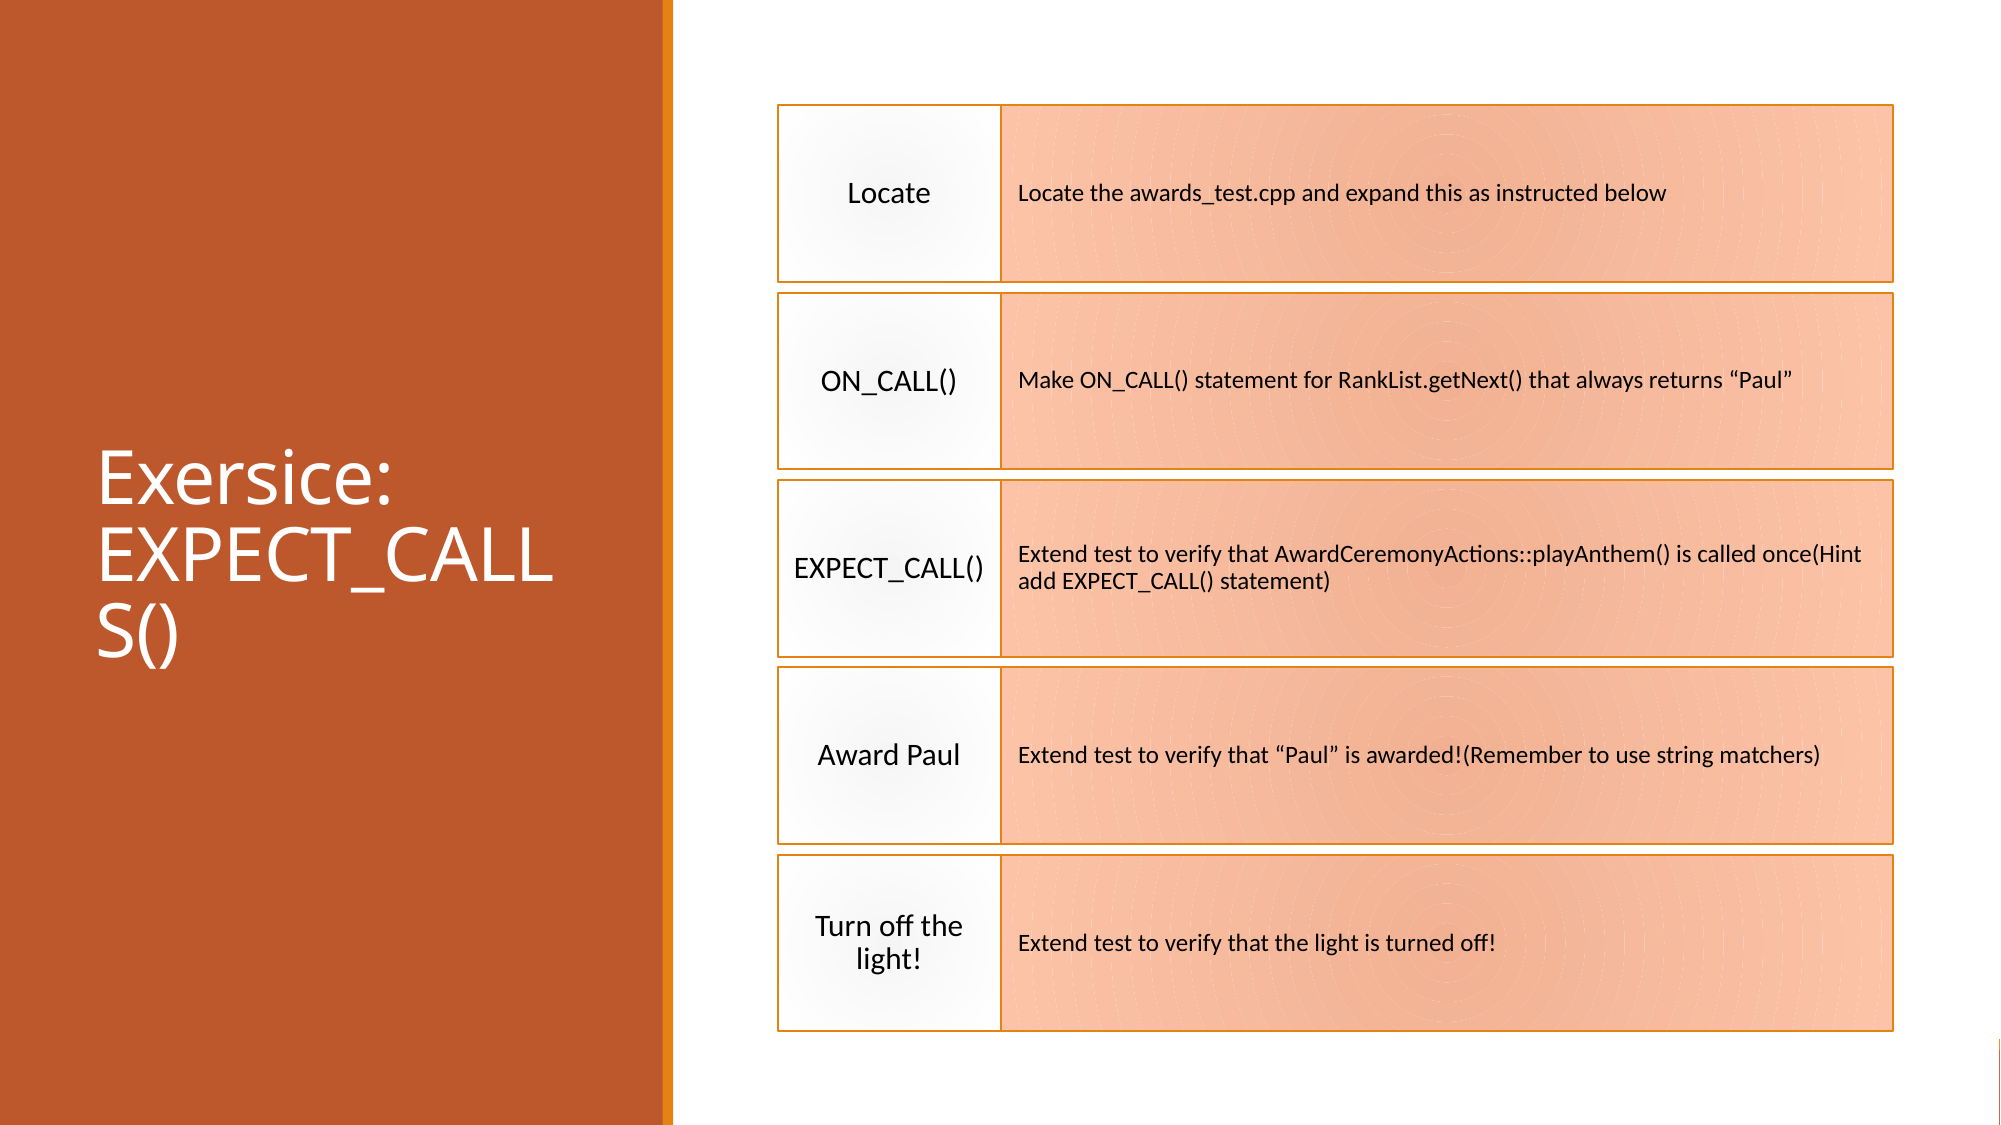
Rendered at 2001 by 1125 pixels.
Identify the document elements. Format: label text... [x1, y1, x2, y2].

text_box ON_CALL() [777, 292, 1001, 470]
text_box Locate [777, 105, 1001, 282]
text_box Extend test to verify that AwardCeremonyActions::playAnthem() is called once(Hint add EXPECT_CALL() statement) [1001, 479, 1893, 657]
text_box Extend test to verify that “Paul” is awarded!(Remember to use string matchers) [1001, 667, 1893, 844]
text_box Turn off the light! [777, 854, 1001, 1032]
text_box Award Paul [777, 667, 1001, 844]
text_box Extend test to verify that the light is turned off! [1001, 854, 1893, 1032]
text_box Make ON_CALL() statement for RankList.getNext() that always returns “Paul” [1001, 292, 1893, 470]
text_box EXPECT_CALL() [777, 479, 1001, 657]
title Exersice: EXPECT_CALLS() [80, 84, 587, 1032]
text_box Locate the awards_test.cpp and expand this as instructed below [1001, 105, 1893, 282]
text_box [0, 0, 2000, 1125]
